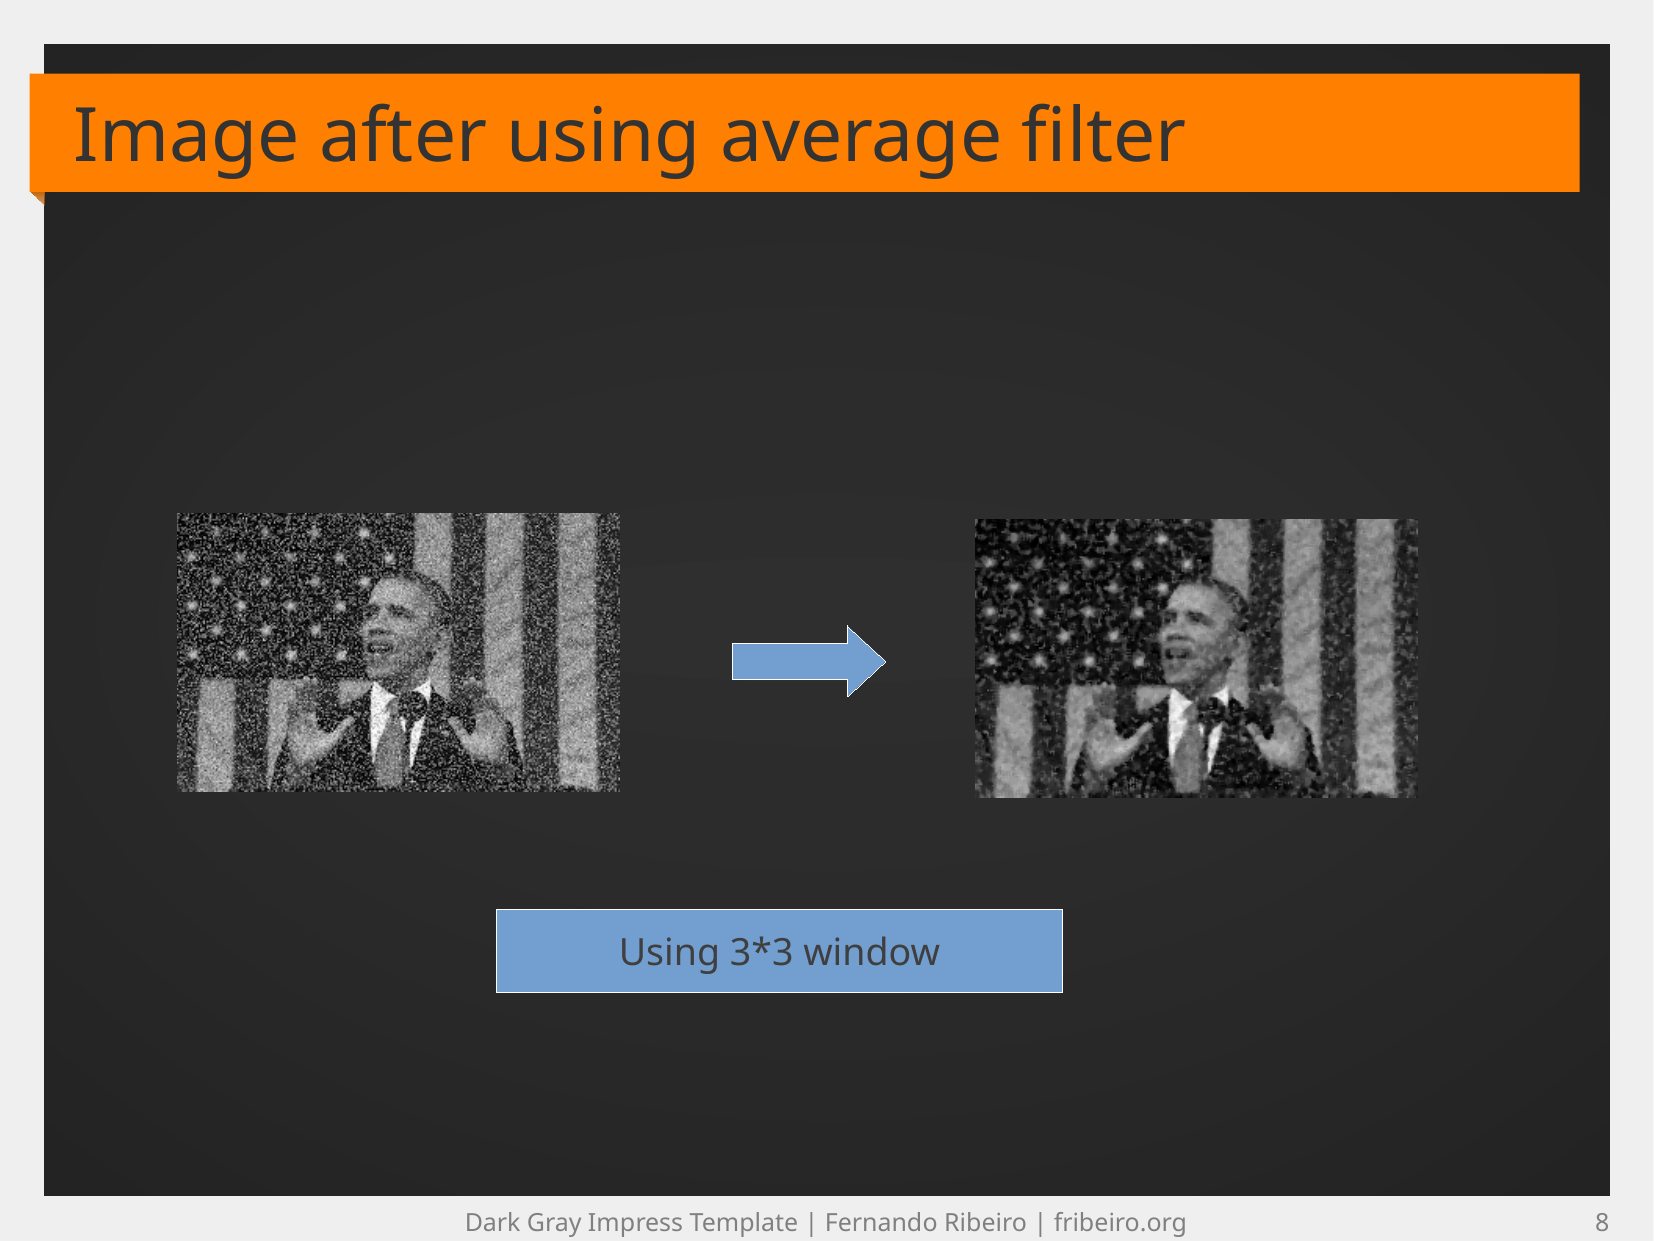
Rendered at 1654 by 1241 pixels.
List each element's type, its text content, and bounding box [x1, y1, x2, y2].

title Image after using average filter [73, 73, 1565, 192]
text_box [732, 625, 886, 697]
picture [975, 519, 1418, 798]
text_box Using 3*3 window [496, 909, 1063, 993]
picture [177, 513, 620, 792]
